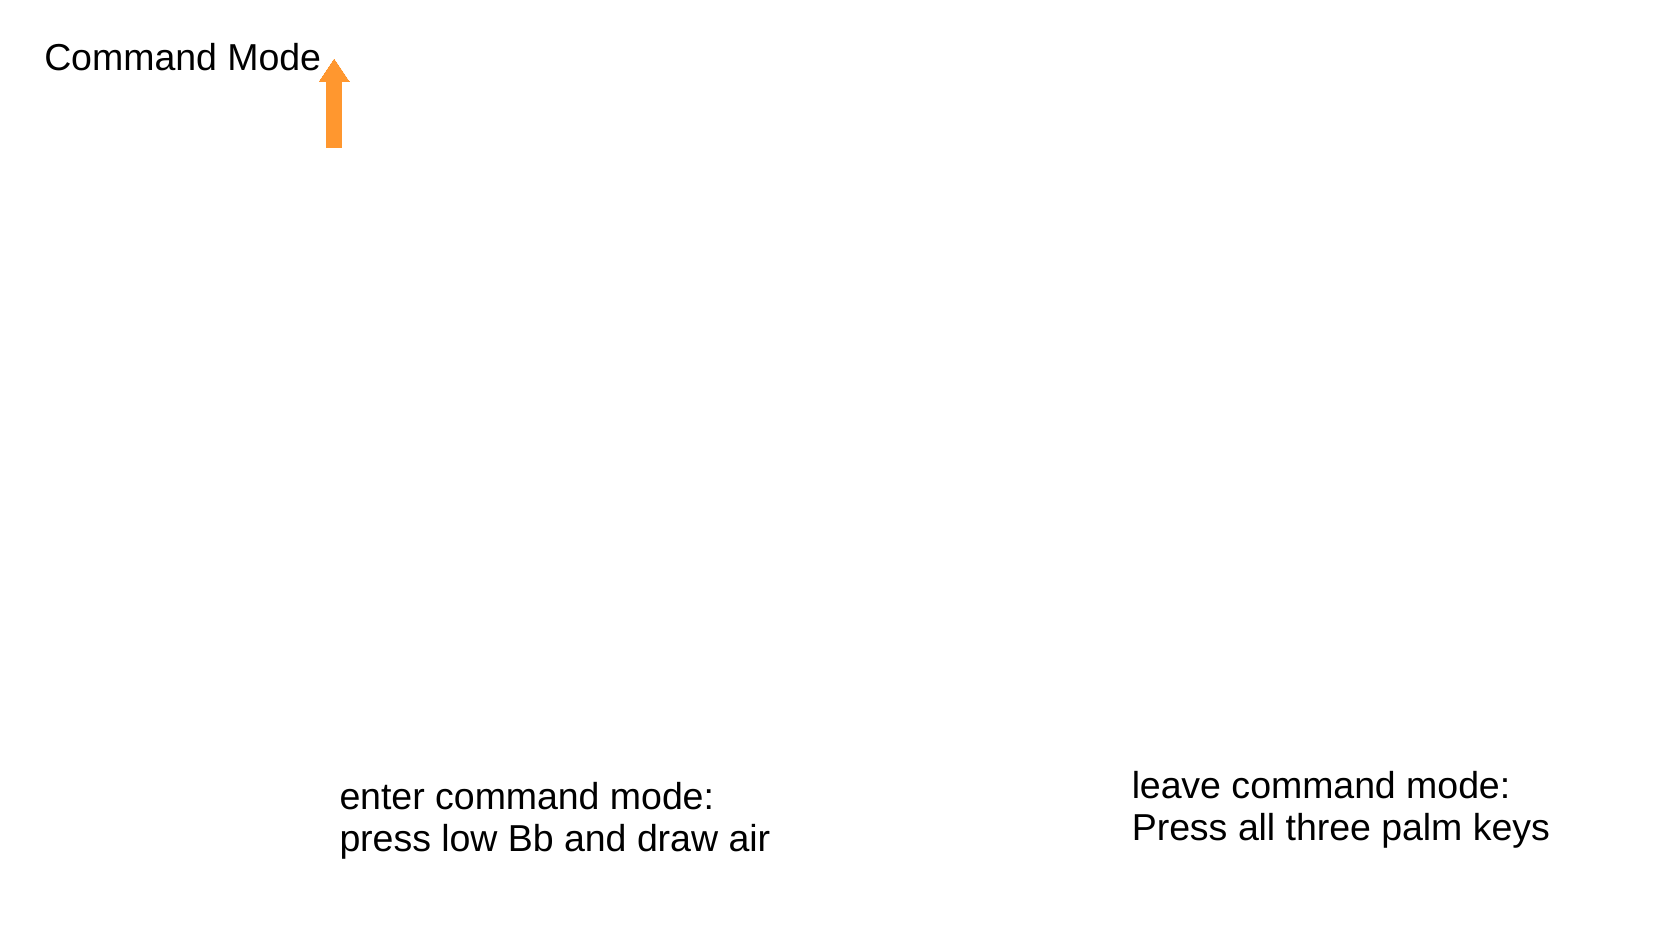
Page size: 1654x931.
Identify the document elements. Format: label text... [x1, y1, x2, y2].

text_box Command Mode [29, 29, 473, 119]
picture [915, 136, 1349, 857]
text_box leave command mode: Press all three palm keys [1349, 757, 1565, 857]
text_box [326, 119, 342, 146]
picture [128, 146, 562, 867]
text_box enter command mode: press low Bb and draw air [562, 767, 785, 867]
